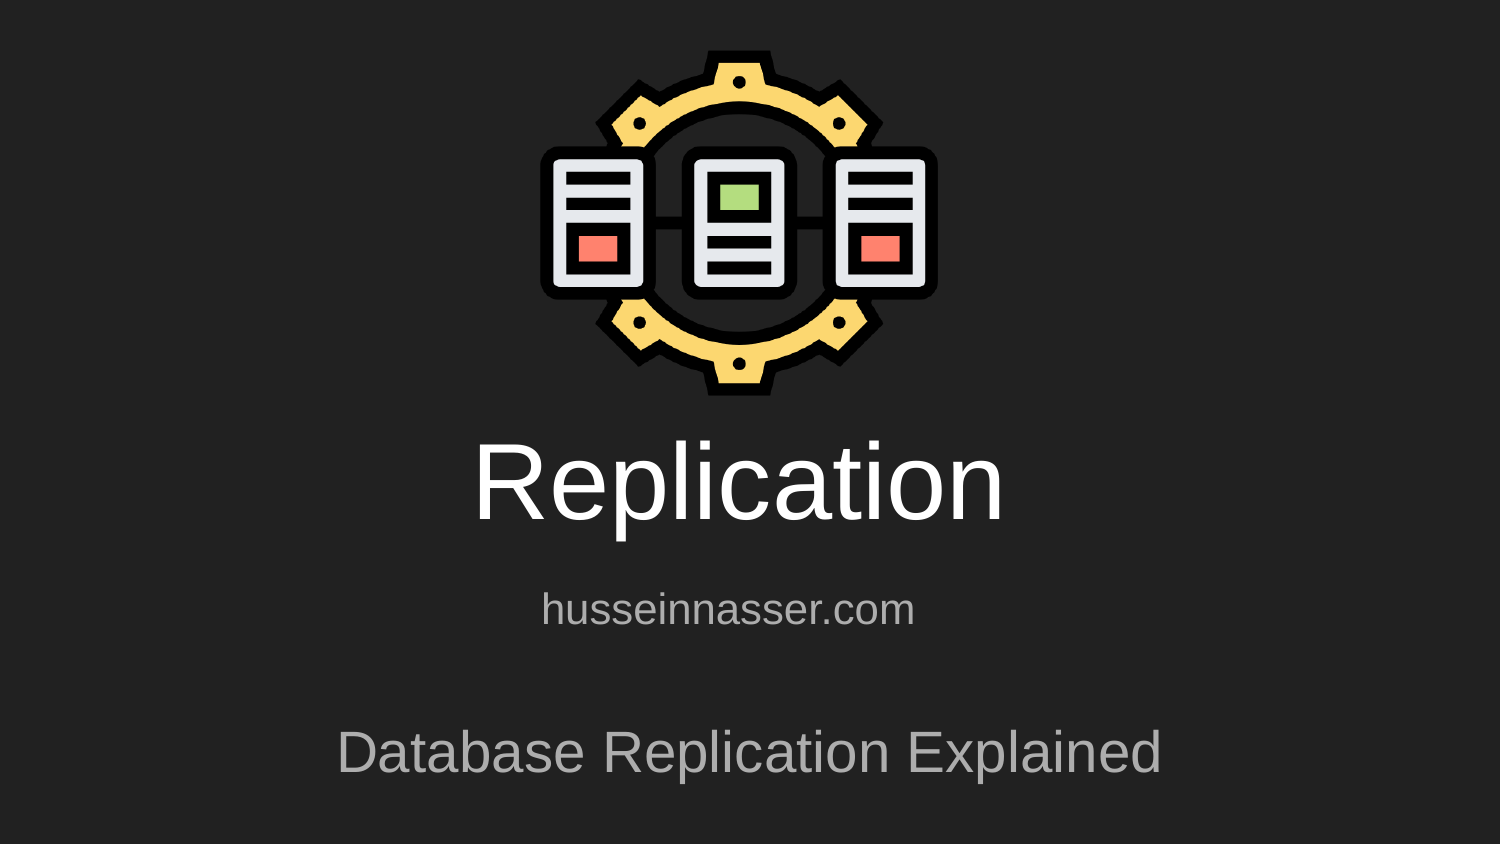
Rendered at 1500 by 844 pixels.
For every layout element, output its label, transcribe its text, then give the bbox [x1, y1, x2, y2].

title Replication [83, 413, 1395, 556]
picture [540, 24, 938, 422]
subtitle husseinnasser.com [432, 565, 1025, 690]
subtitle Database Replication Explained [51, 699, 1449, 830]
